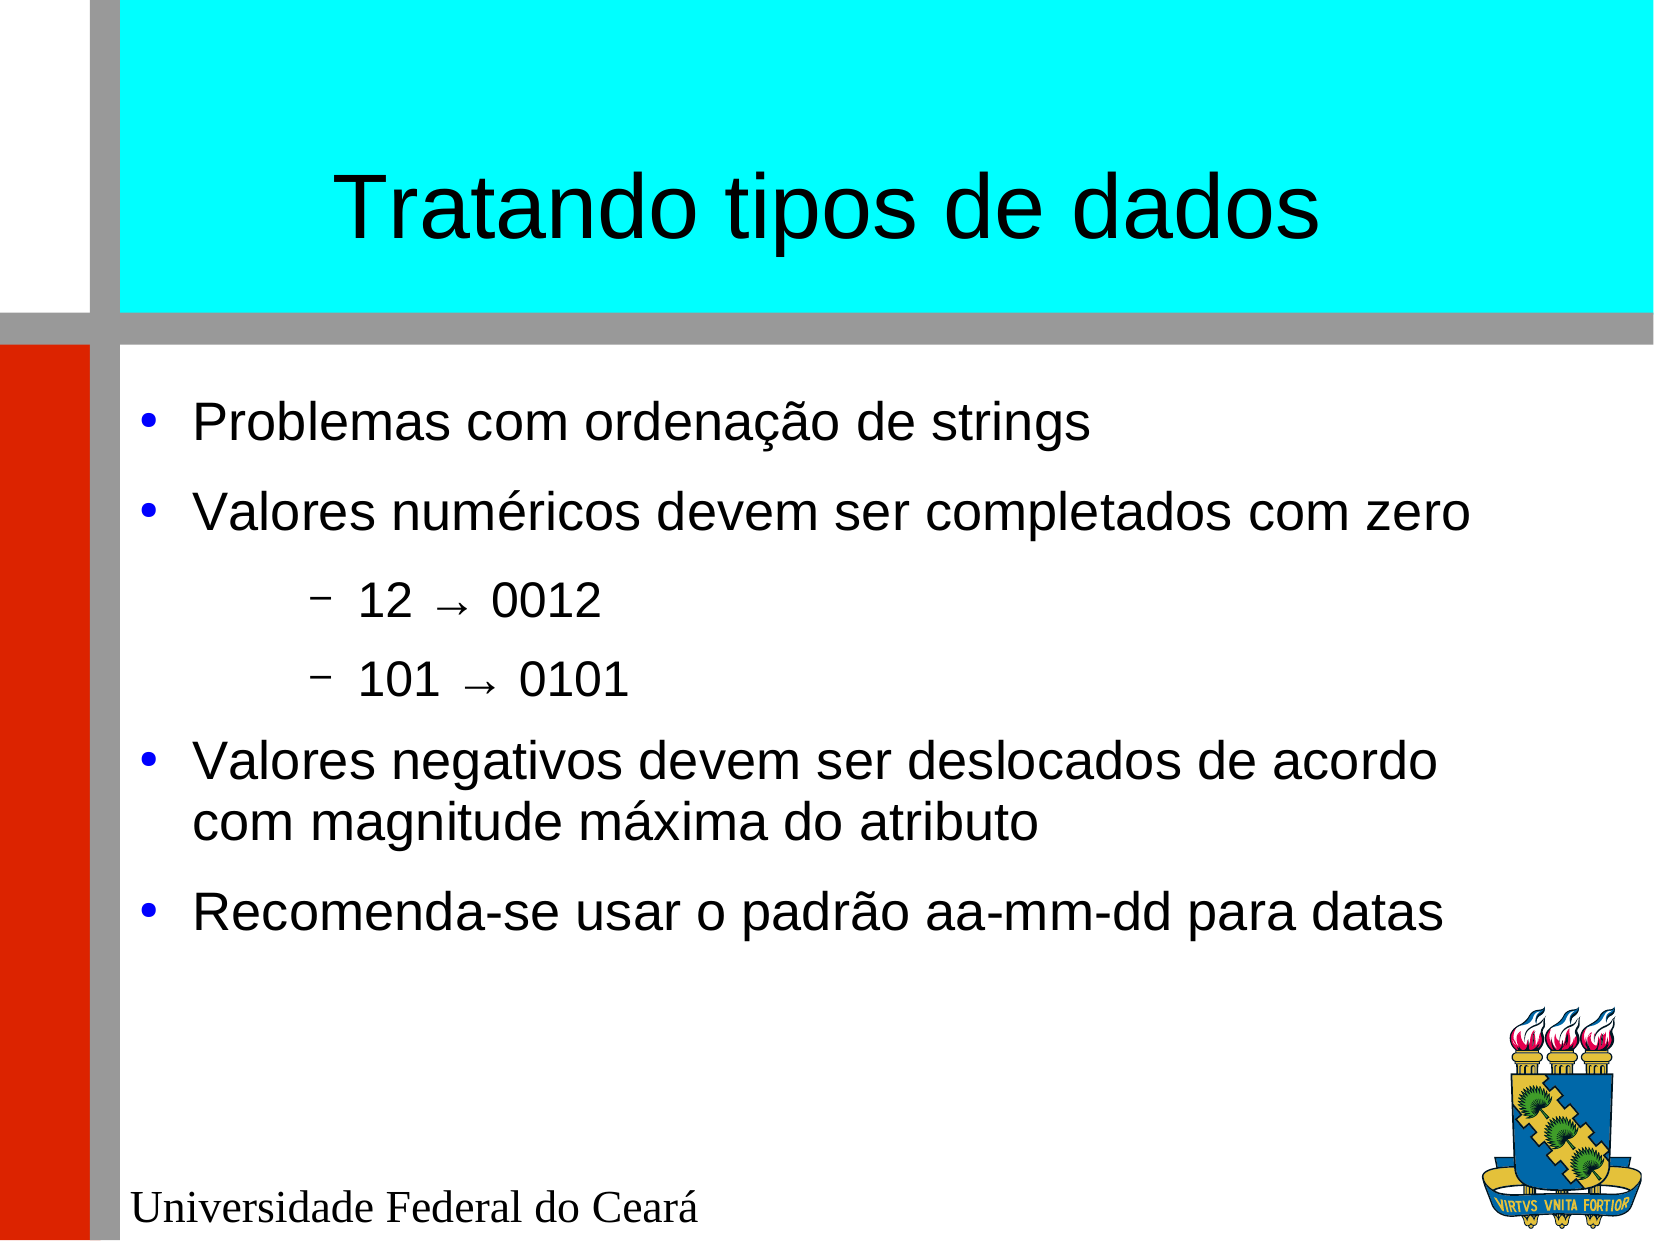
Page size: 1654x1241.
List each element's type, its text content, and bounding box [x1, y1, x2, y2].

title Tratando tipos de dados [121, 102, 1534, 310]
list Problemas com ordenação de strings Valores numéricos devem ser completados com zero 12 → 0012 101 → 0101 Valores negativos devem ser deslocados de acordo com magnitude máxima do atributo Recomenda-se usar o padrão aa-mm-dd para datas [121, 391, 1534, 1111]
